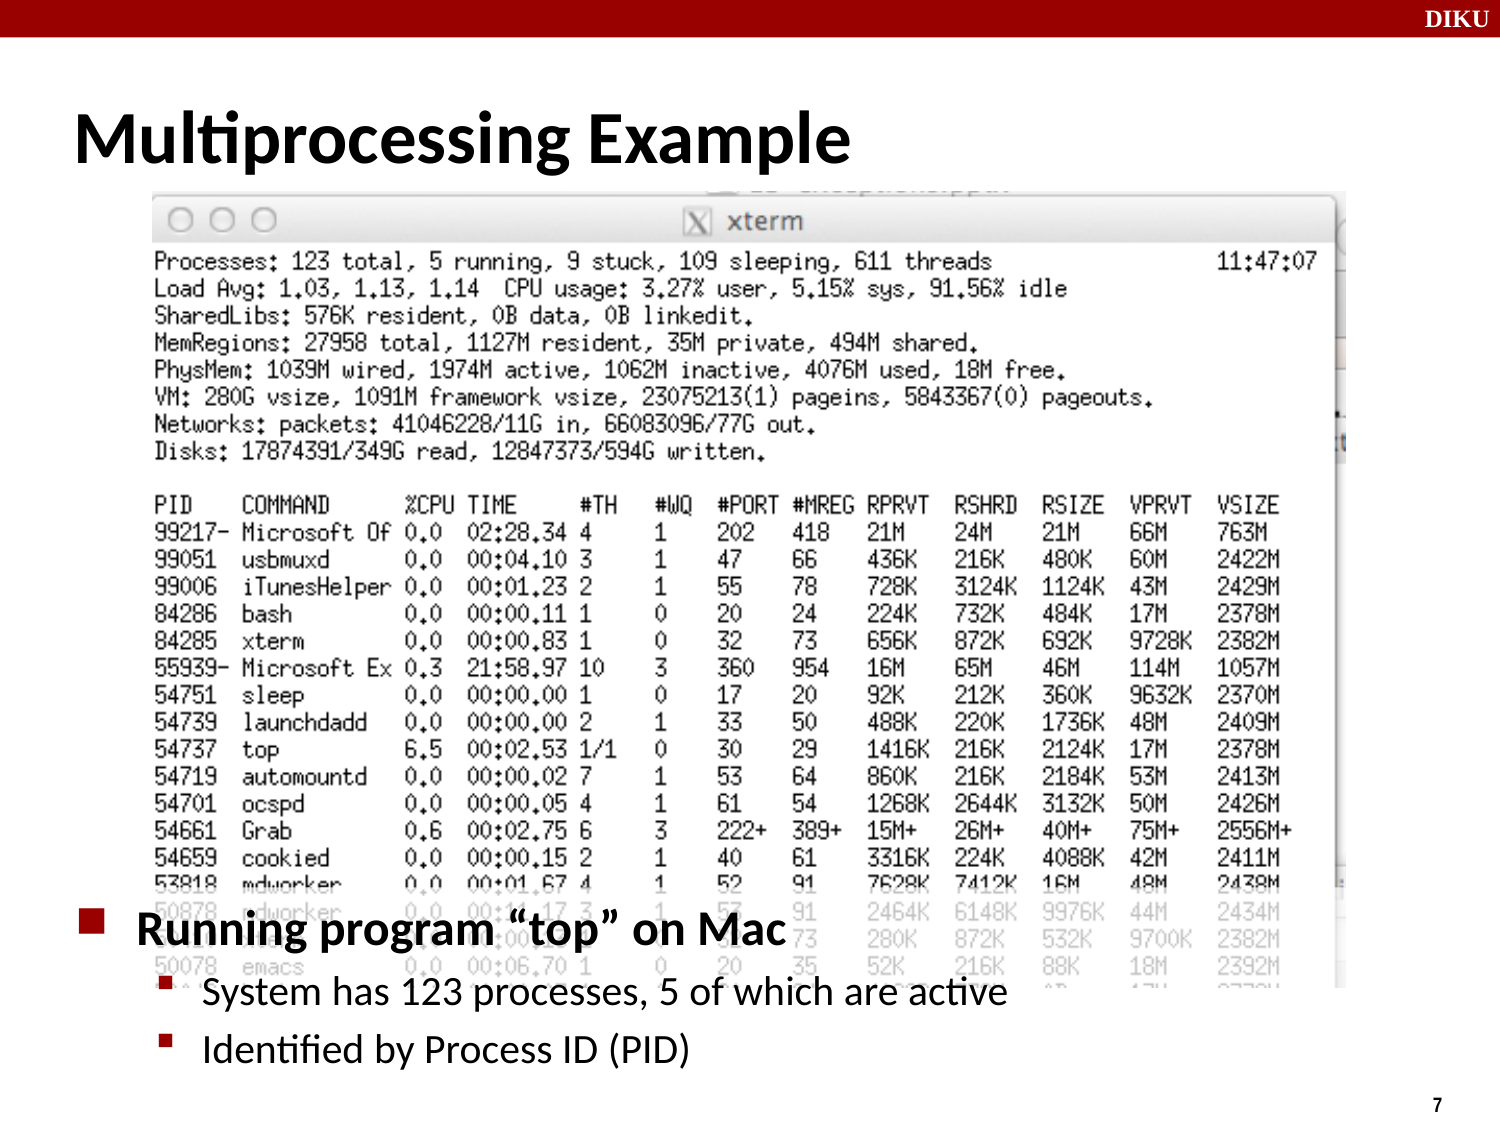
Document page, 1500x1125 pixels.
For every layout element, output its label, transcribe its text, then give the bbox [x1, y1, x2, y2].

picture [152, 191, 1346, 887]
title Multiprocessing Example [58, 71, 1304, 197]
list Running program “top” on Mac System has 123 processes, 5 of which are active Identified by Process ID (PID) [65, 887, 1361, 1039]
